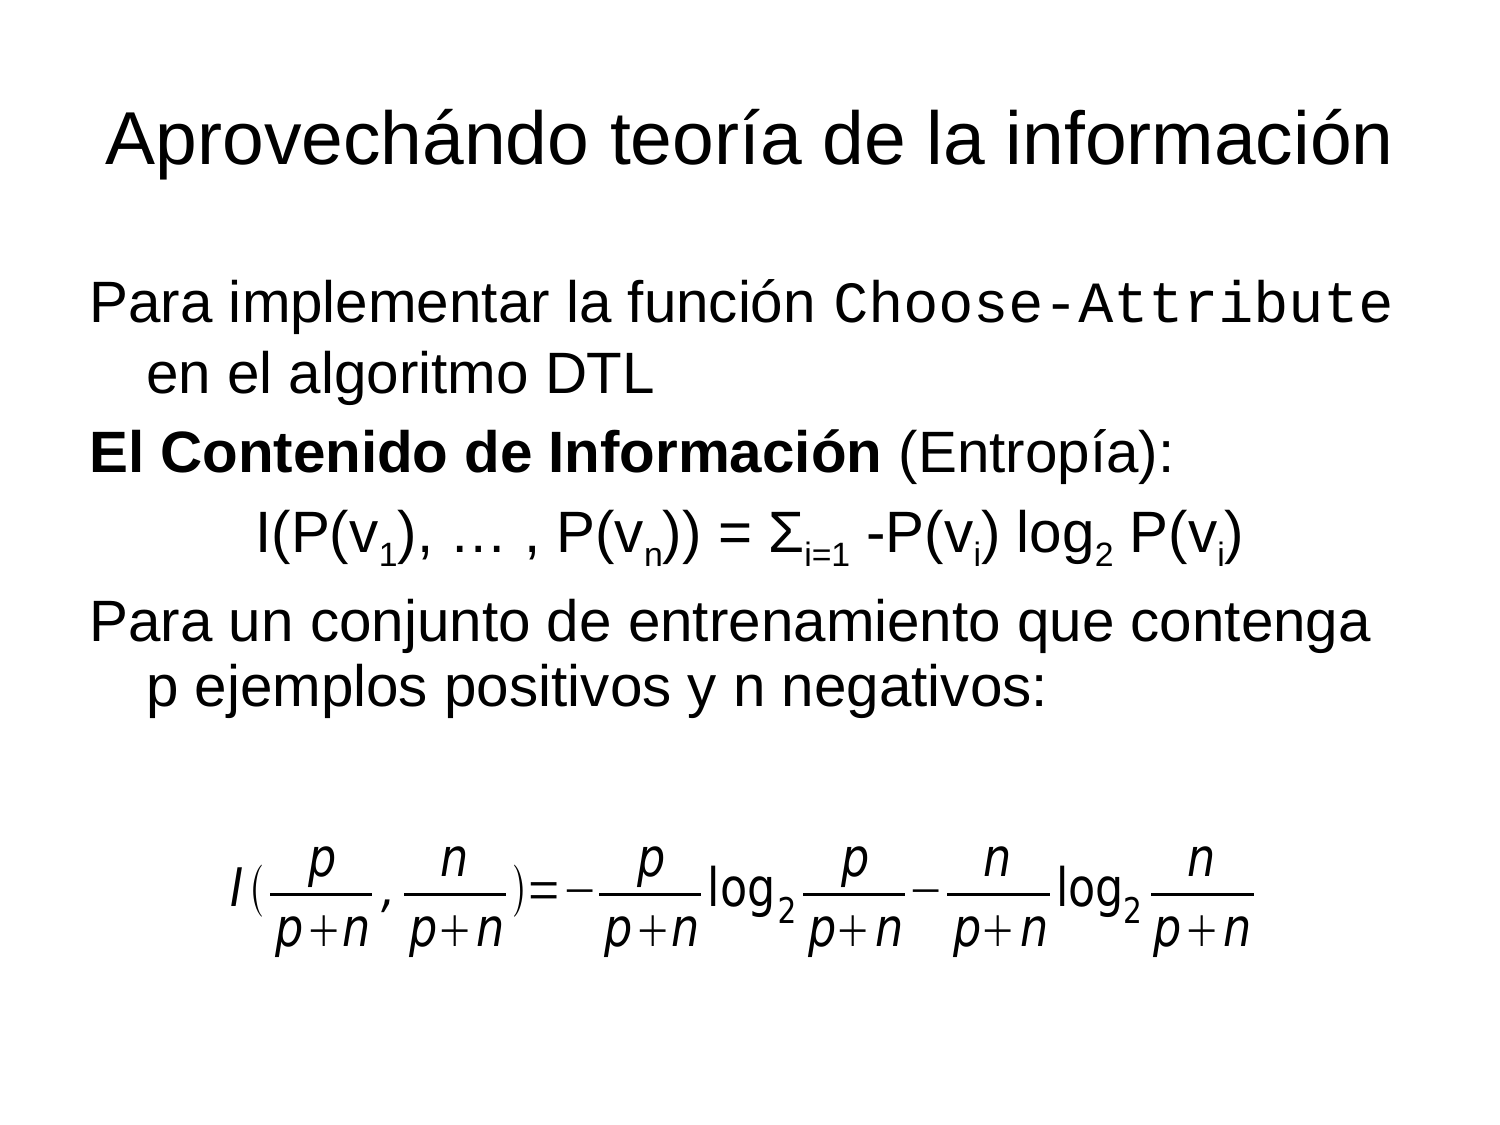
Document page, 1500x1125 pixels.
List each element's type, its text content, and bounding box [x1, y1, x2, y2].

title Aprovechándo teoría de la información [75, 43, 1426, 234]
list Para implementar la función Choose-Attribute en el algoritmo DTL El Contenido de Información (Entropía): I(P(v1), … , P(vn)) = Σi=1 -P(vi) log2 P(vi) Para un conjunto de entrenamiento que contenga p ejemplos positivos y n negativos: [75, 262, 1426, 1006]
chart [219, 826, 1270, 960]
